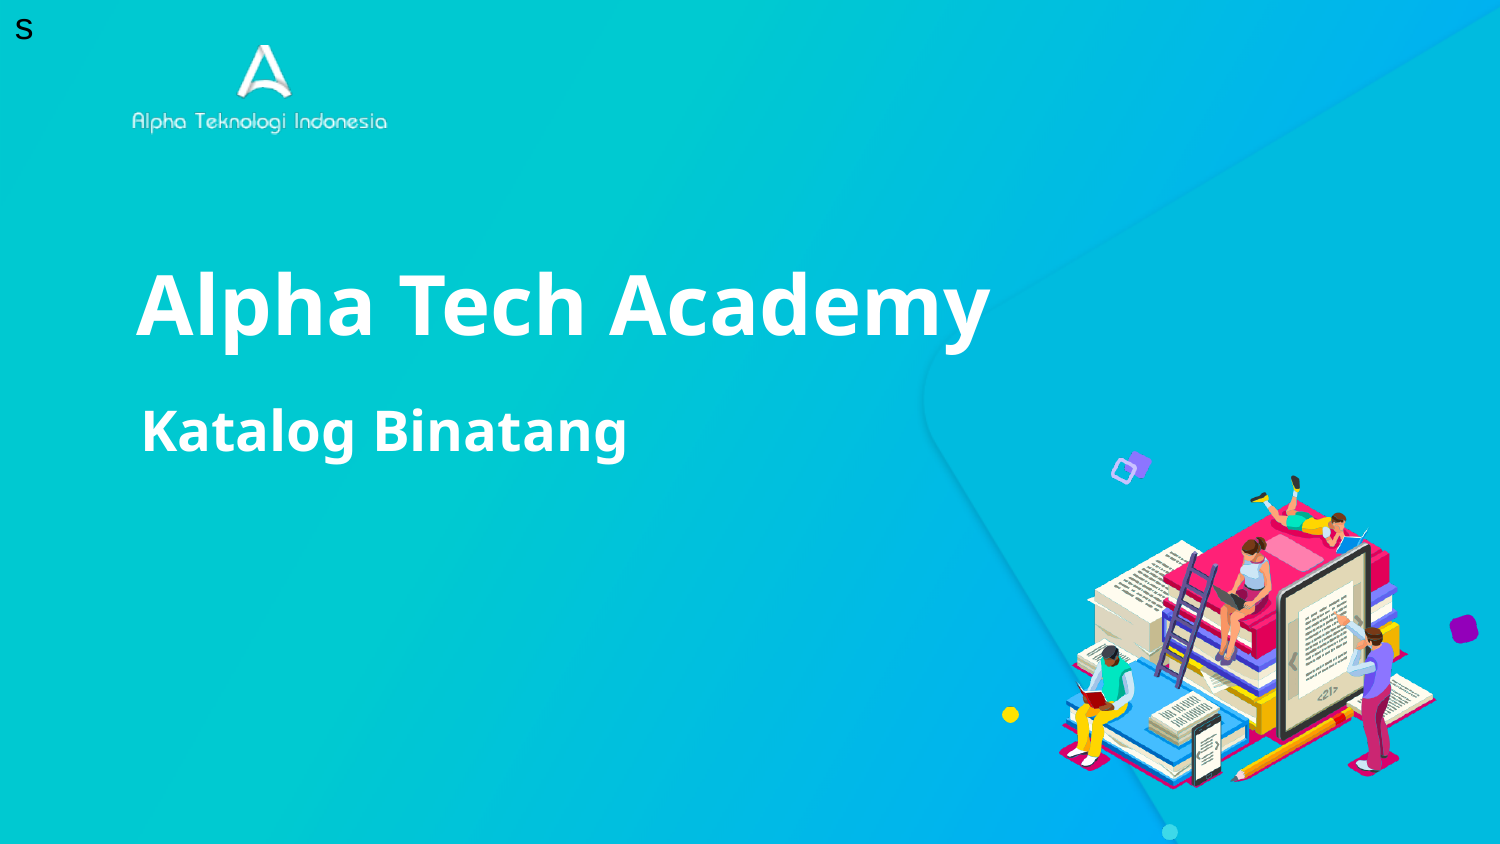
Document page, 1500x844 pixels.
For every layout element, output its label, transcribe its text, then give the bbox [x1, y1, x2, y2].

picture [1003, 707, 1018, 722]
picture [0, 0, 1500, 844]
text_box Alpha Tech Academy [46, 150, 1445, 368]
text_box Katalog Binatang [125, 379, 1241, 549]
